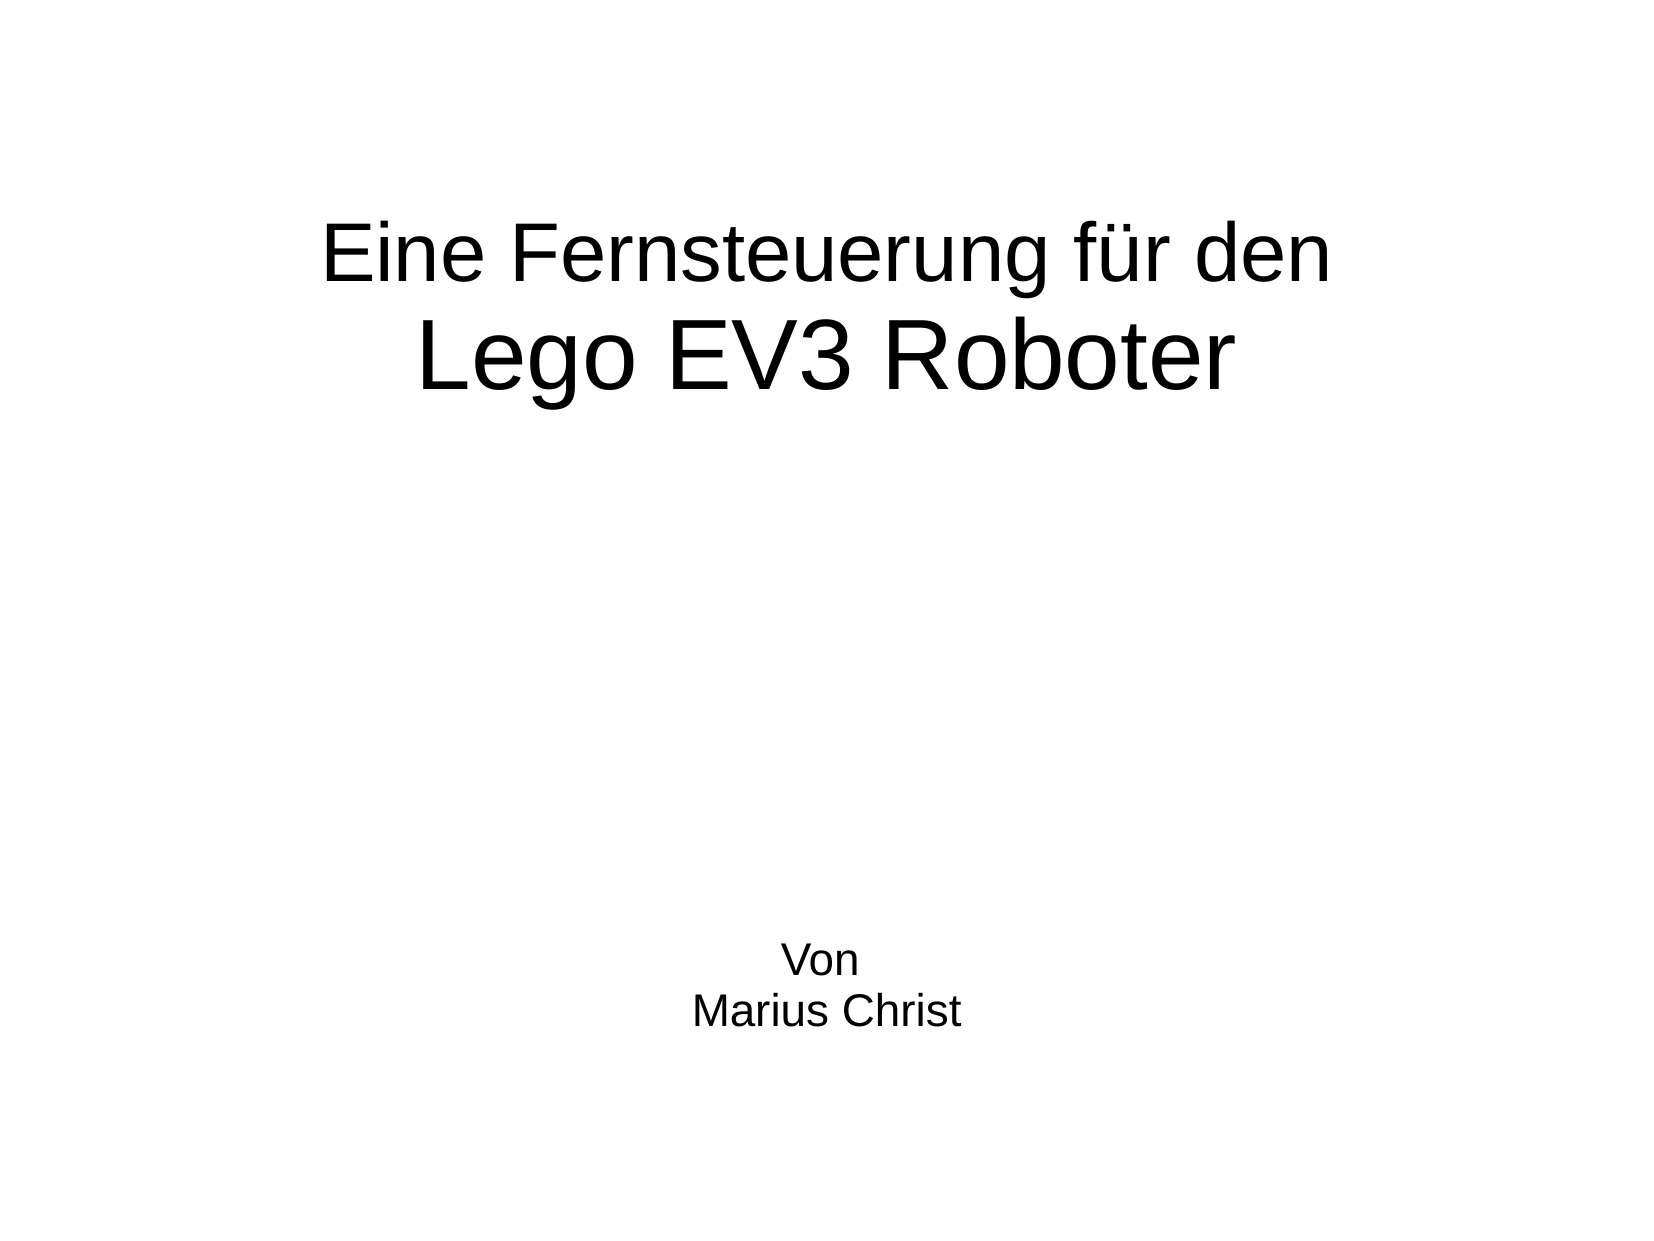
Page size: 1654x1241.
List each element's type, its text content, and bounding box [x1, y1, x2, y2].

subtitle Eine Fernsteuerung für den Lego EV3 Roboter Von Marius Christ [82, 49, 1571, 1193]
